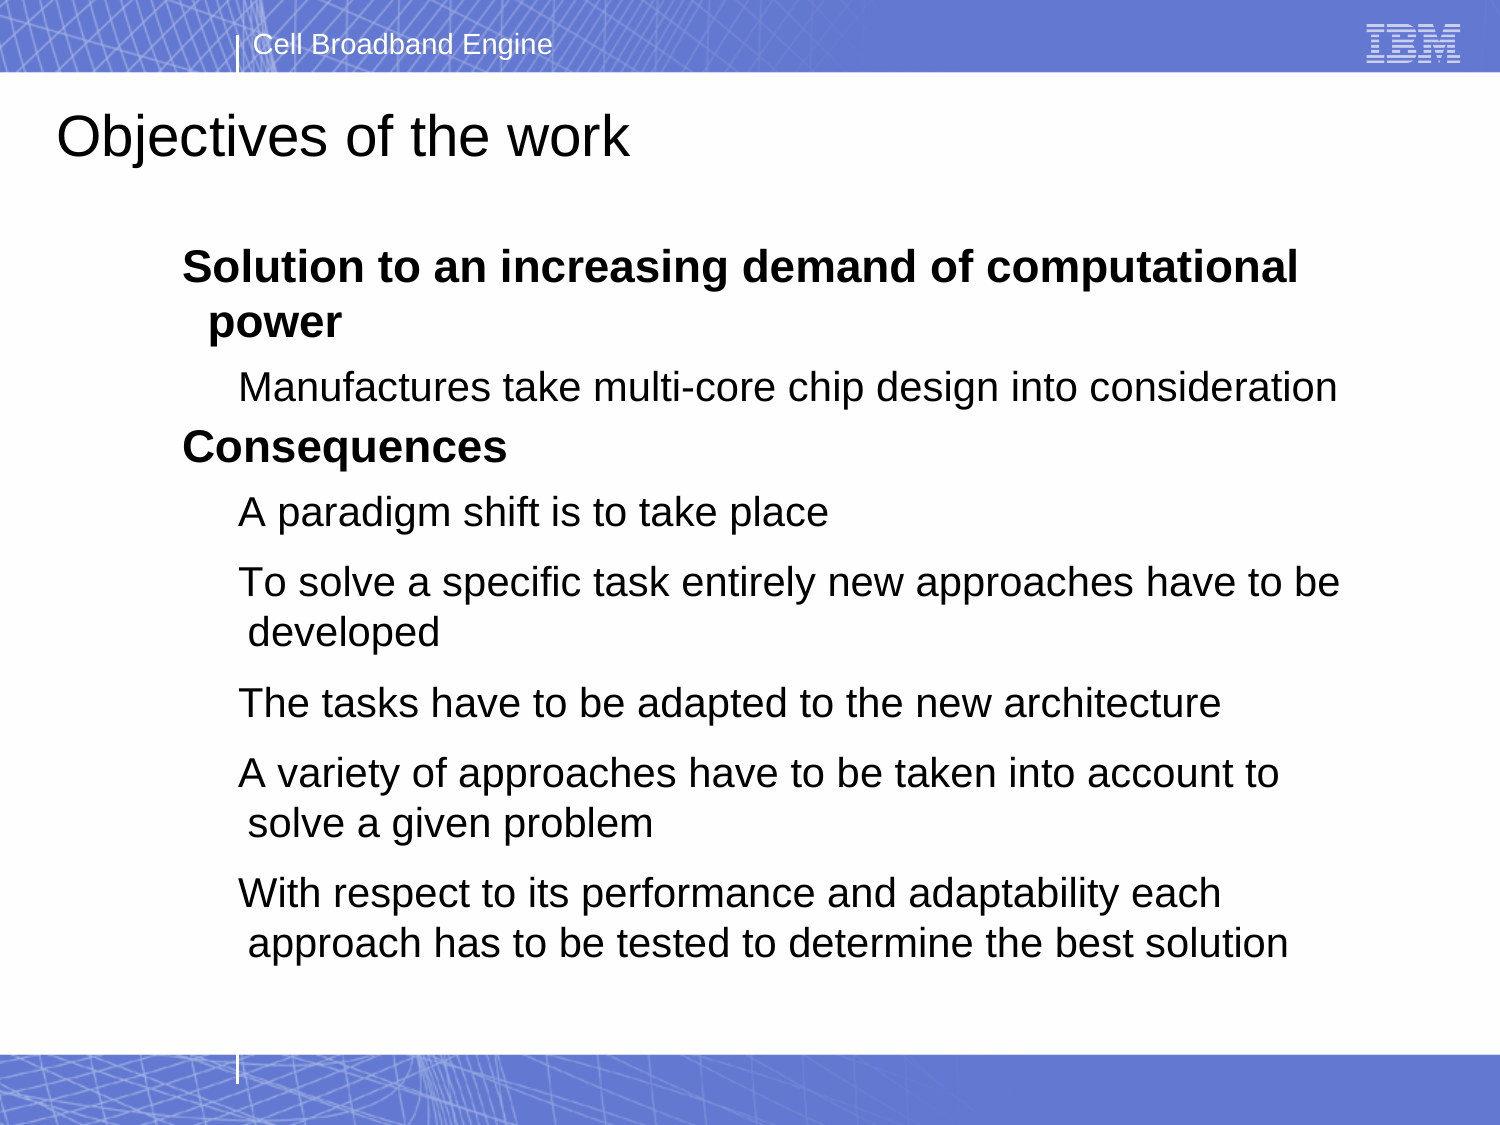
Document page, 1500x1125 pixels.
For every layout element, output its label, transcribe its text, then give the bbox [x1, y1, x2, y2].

picture [1366, 24, 1462, 63]
list Solution to an increasing demand of computational power Manufactures take multi-core chip design into consideration Consequences A paradigm shift is to take place To solve a specific task entirely new approaches have to be developed The tasks have to be adapted to the new architecture A variety of approaches have to be taken into account to solve a given problem With respect to its performance and adaptability each approach has to be tested to determine the best solution [182, 237, 1388, 1044]
title Objectives of the work [56, 97, 1410, 179]
